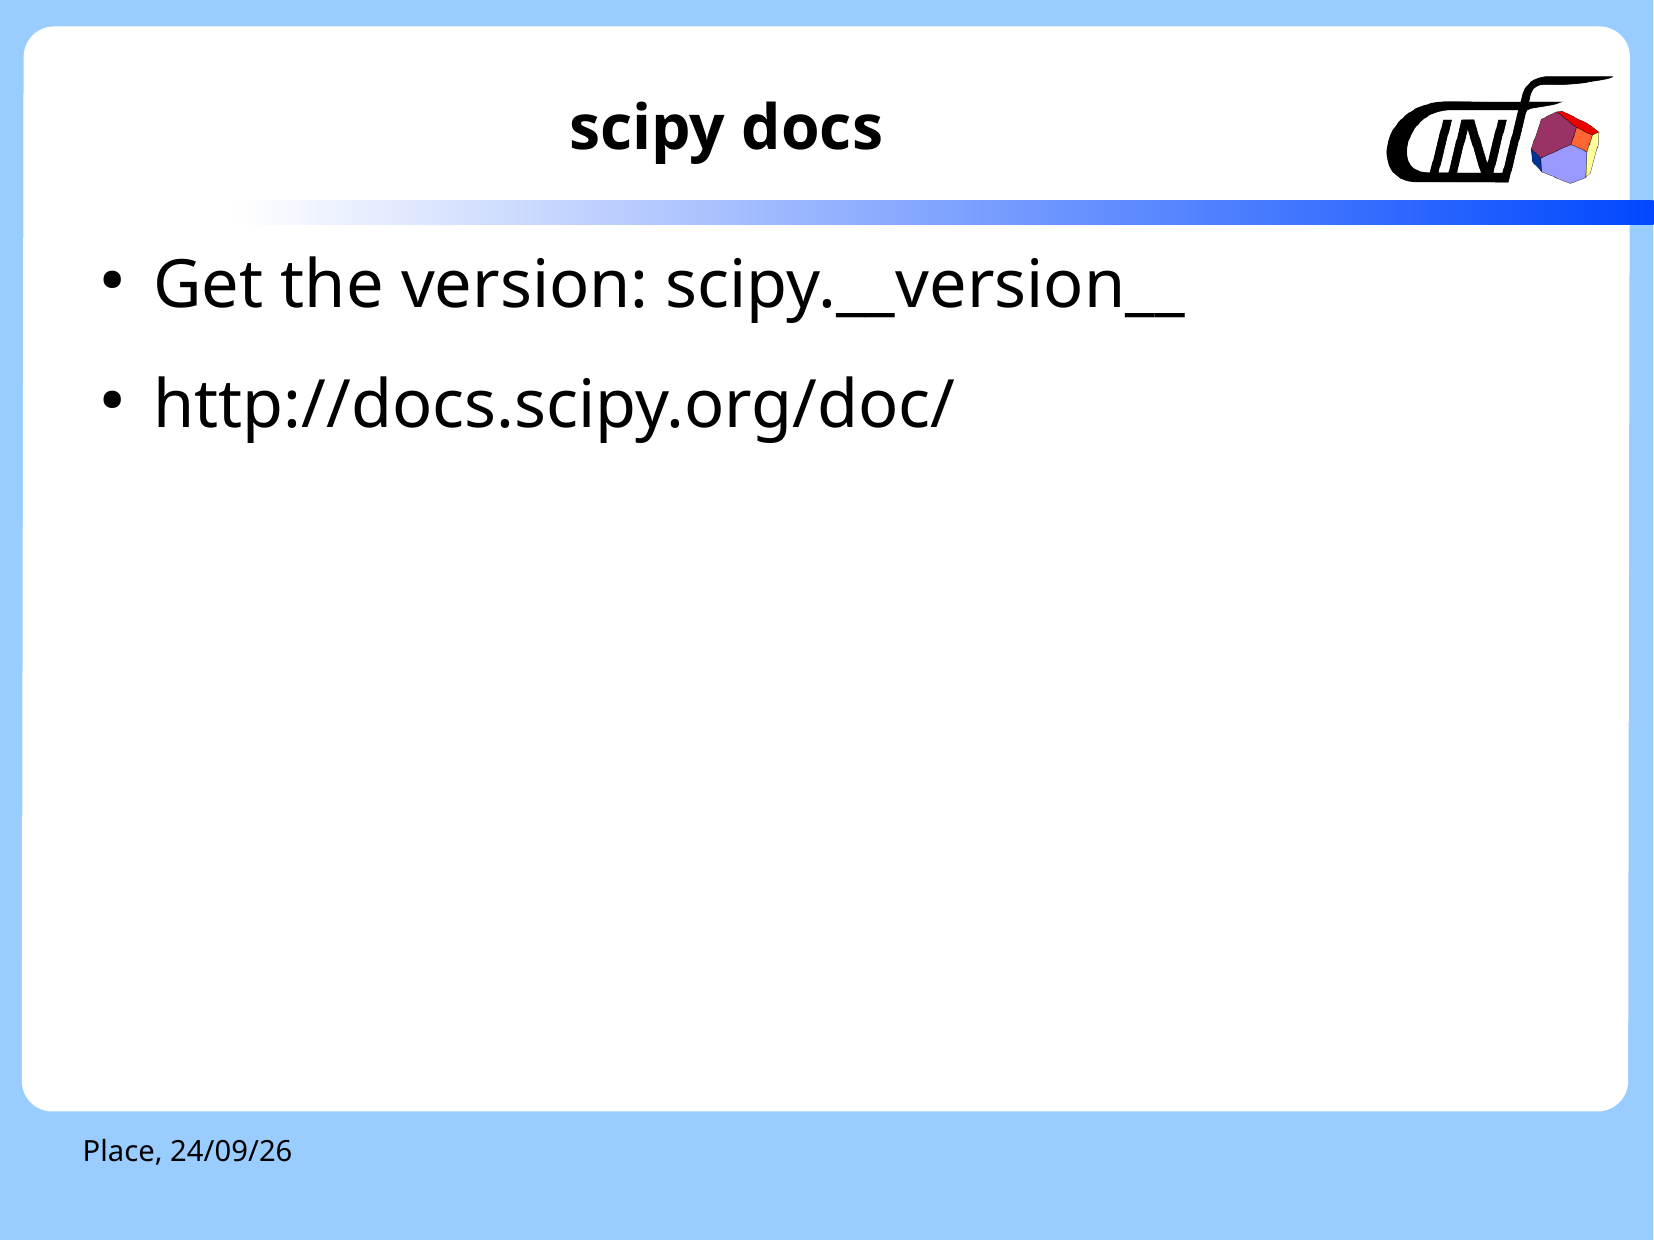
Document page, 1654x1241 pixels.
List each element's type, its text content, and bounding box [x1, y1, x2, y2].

picture [1386, 76, 1613, 184]
title scipy docs [82, 49, 1371, 201]
list Get the version: scipy.__version__ http://docs.scipy.org/doc/ [82, 236, 1595, 1055]
